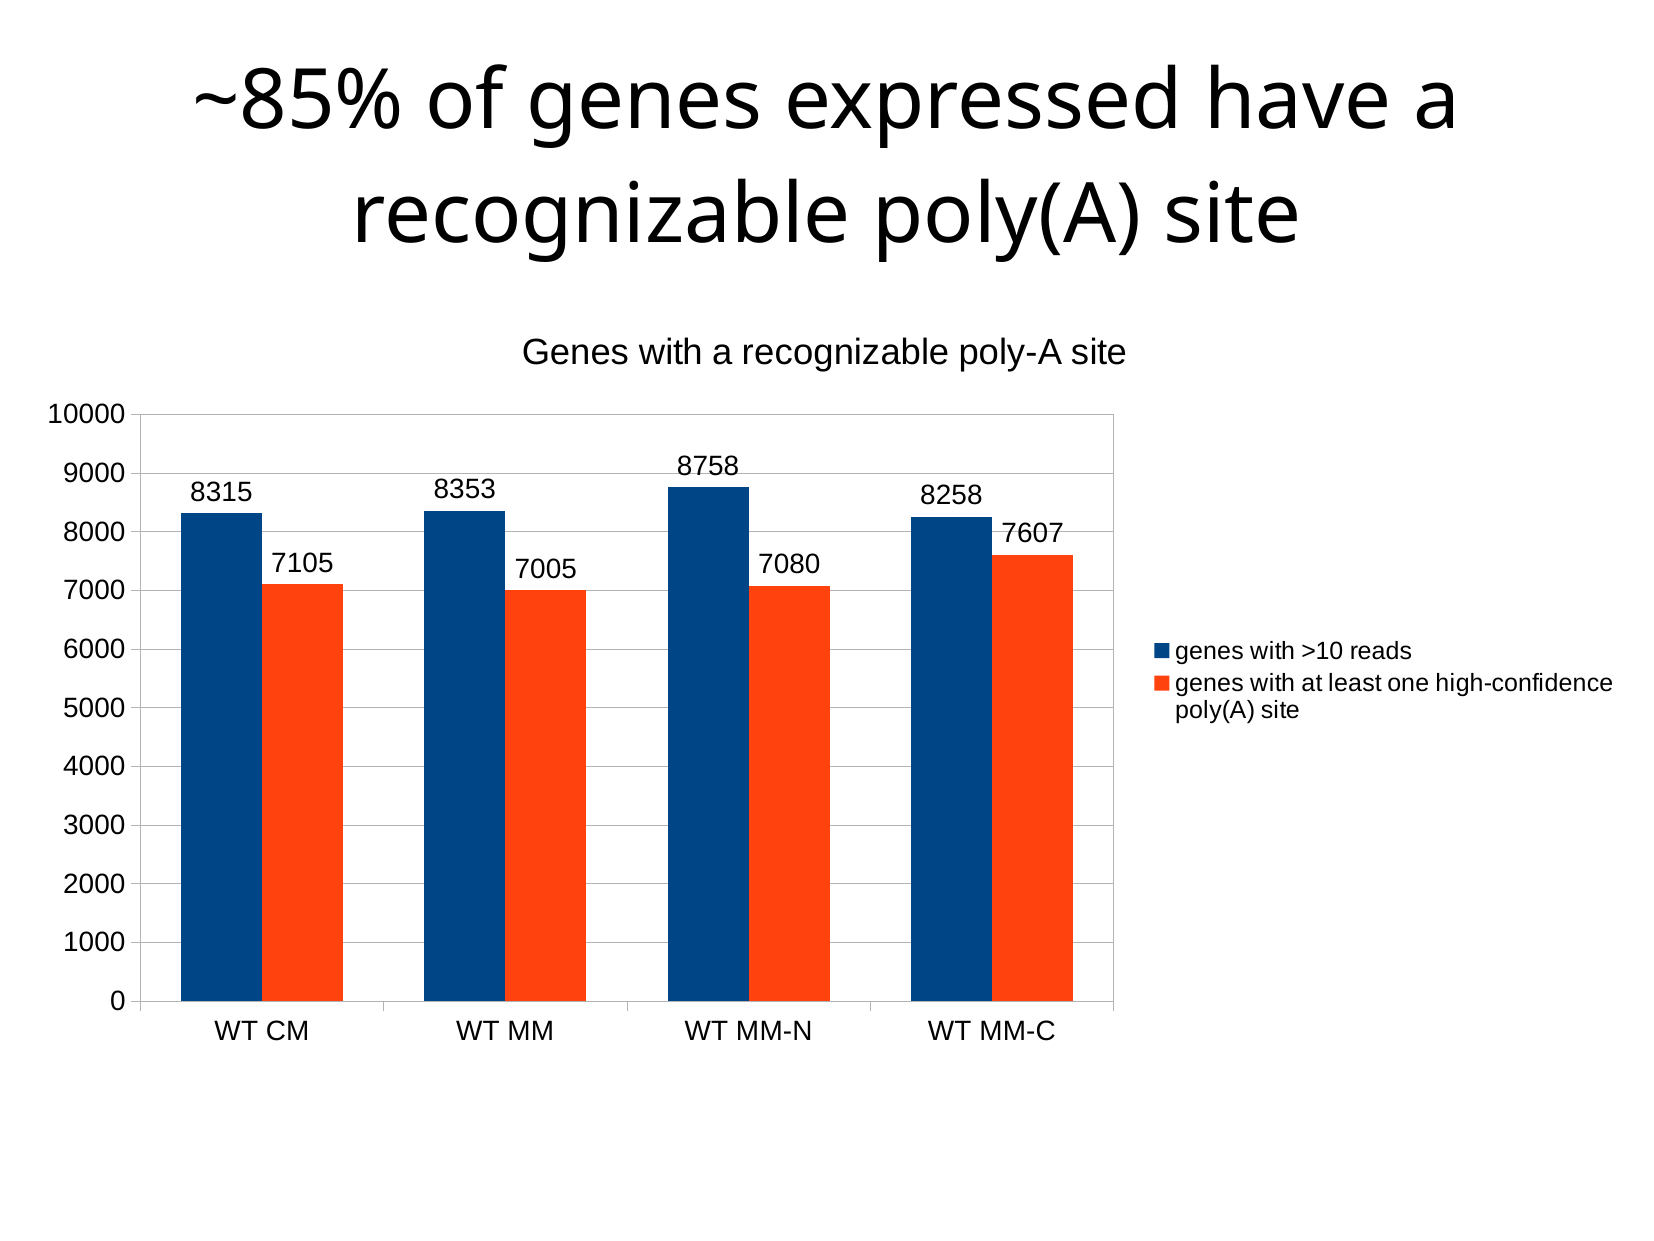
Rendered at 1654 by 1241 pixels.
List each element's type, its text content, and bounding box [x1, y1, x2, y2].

title ~85% of genes expressed have a recognizable poly(A) site [82, 49, 1571, 257]
chart [15, 297, 1636, 1063]
